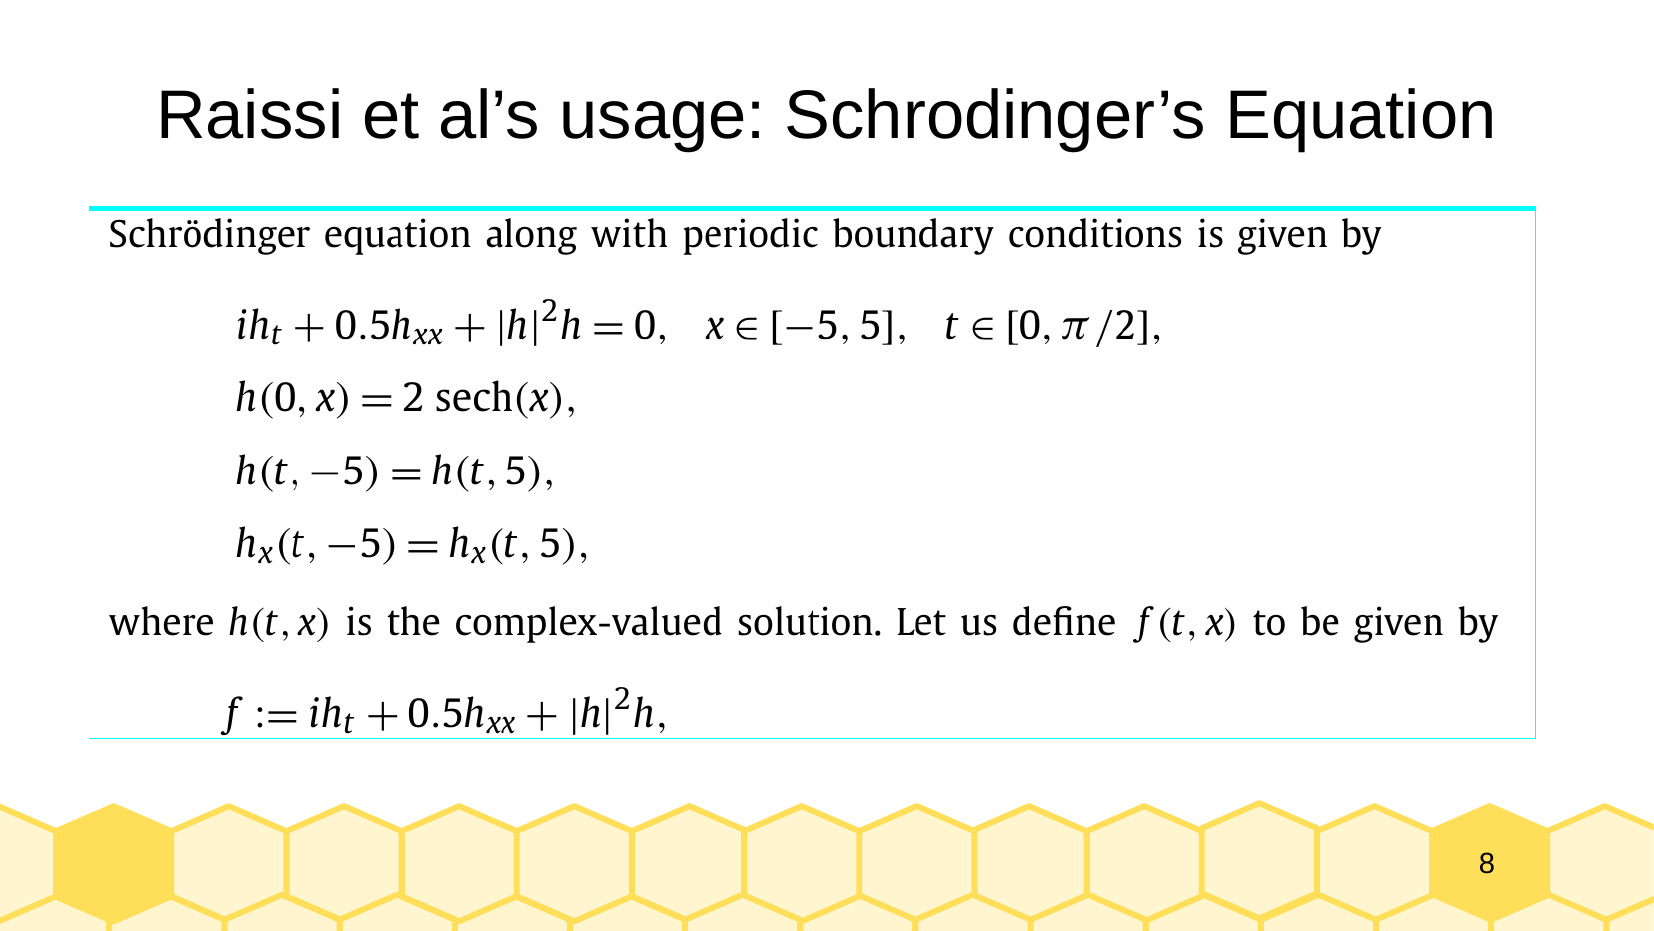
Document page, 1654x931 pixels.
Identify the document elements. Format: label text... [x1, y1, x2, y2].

picture [89, 206, 1536, 739]
title Raissi et al’s usage: Schrodinger’s Equation [82, 37, 1571, 193]
